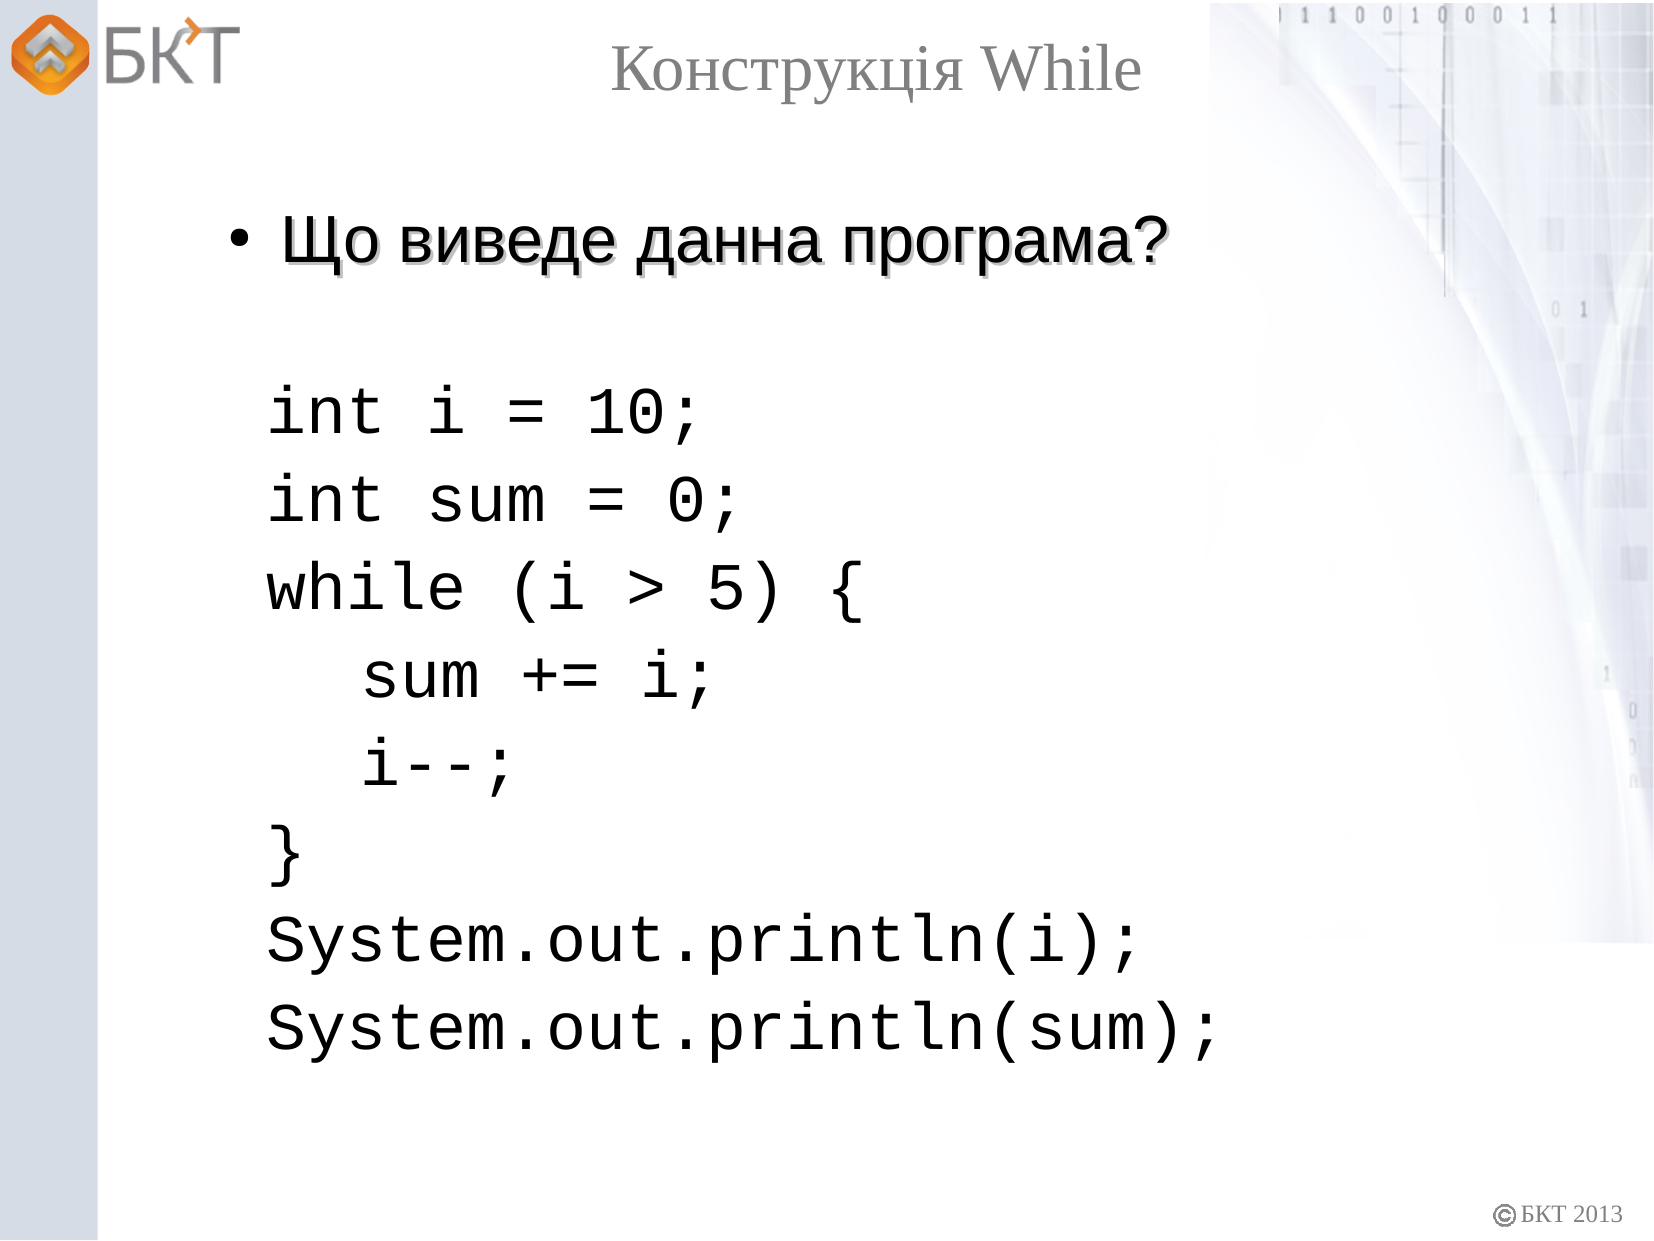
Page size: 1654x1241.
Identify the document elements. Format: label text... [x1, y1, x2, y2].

picture [1095, 3, 1654, 1129]
list Що виведе данна програма? int i = 10; int sum = 0; while (i > 5) { sum += i; i--; } System.out.println(i); System.out.println(sum); [195, 195, 1546, 1146]
text_box БКТ 2013 [1500, 1195, 1651, 1241]
text_box [0, 0, 98, 1241]
text_box Конструкція While [270, 30, 1486, 119]
picture [1493, 1199, 1500, 1231]
picture [4, 9, 250, 97]
